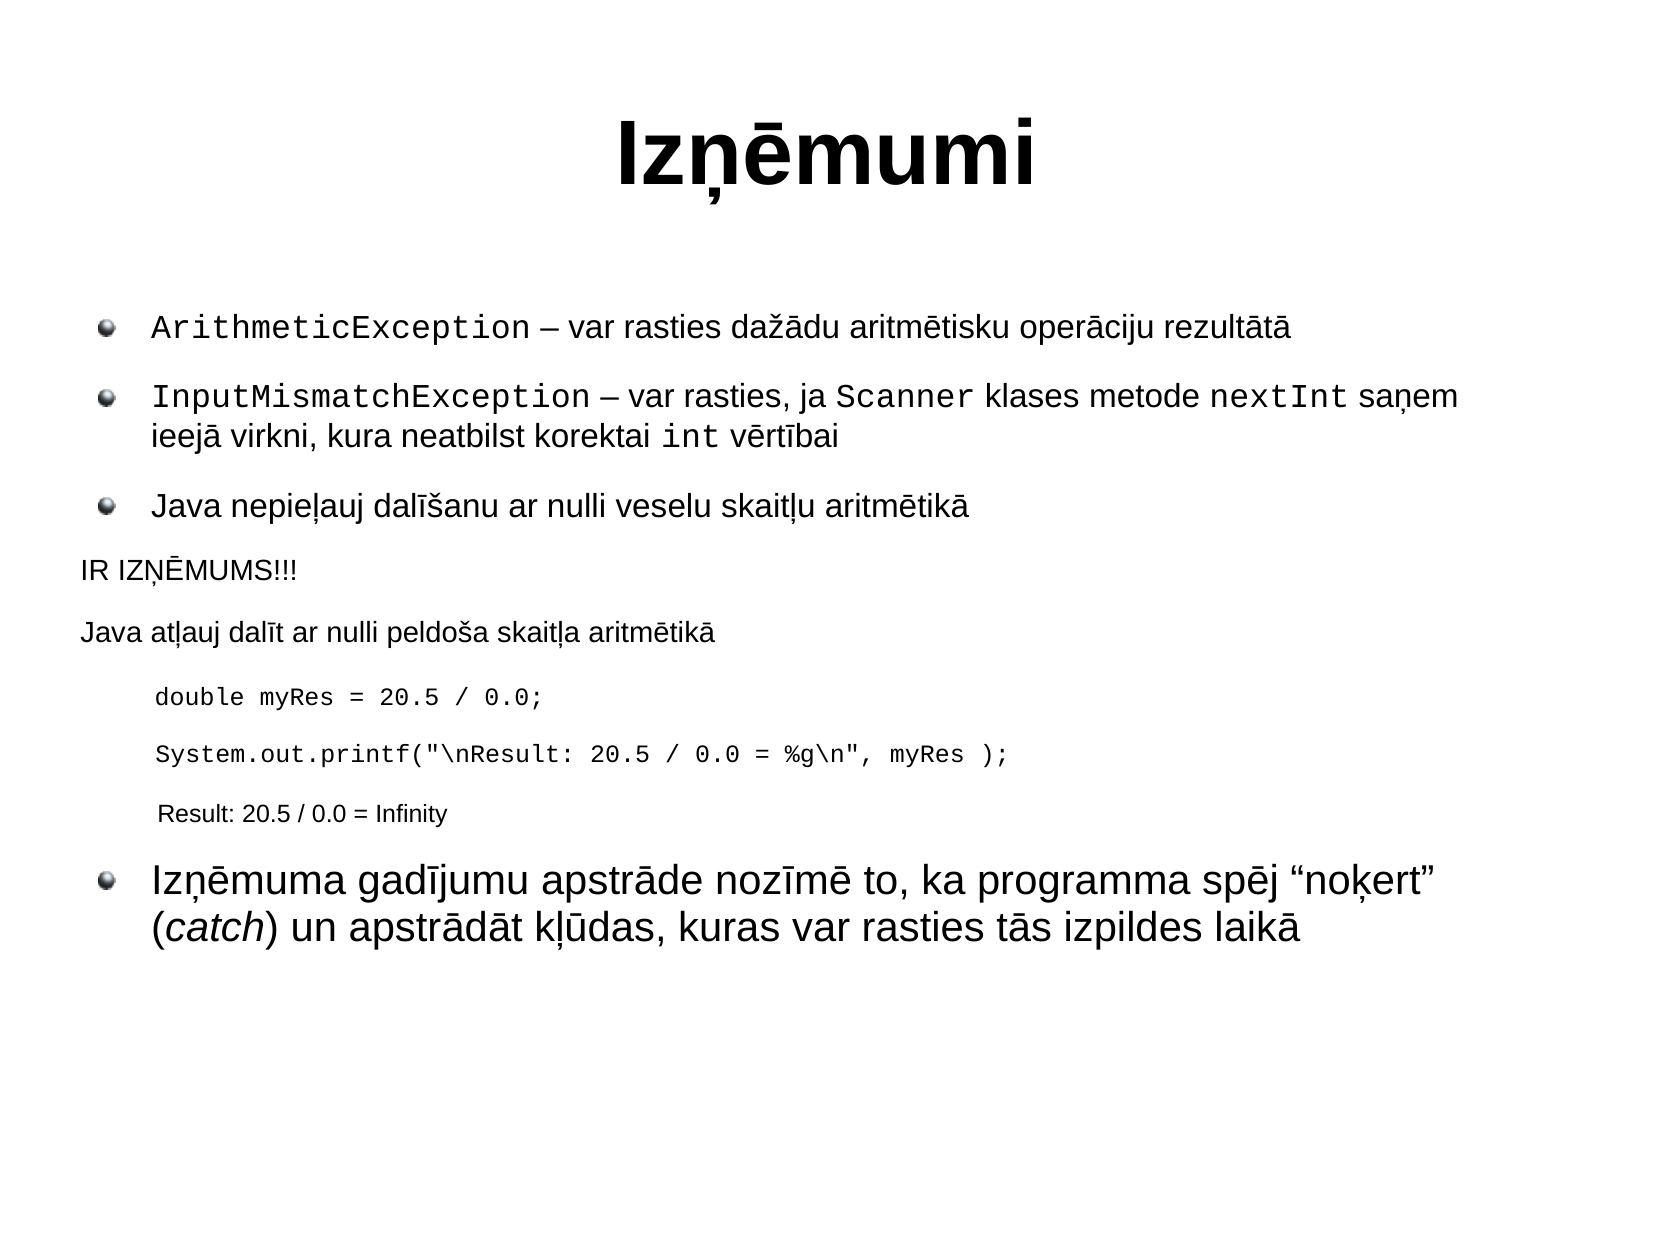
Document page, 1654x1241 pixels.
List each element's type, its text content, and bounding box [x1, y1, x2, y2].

title Izņēmumi [82, 49, 1571, 257]
list ArithmeticException – var rasties dažādu aritmētisku operāciju rezultātā InputMismatchException – var rasties, ja Scanner klases metode nextInt saņem ieejā virkni, kura neatbilst korektai int vērtībai Java nepieļauj dalīšanu ar nulli veselu skaitļu aritmētikā IR IZŅĒMUMS!!! Java atļauj dalīt ar nulli peldoša skaitļa aritmētikā double myRes = 20.5 / 0.0; System.out.printf("\nResult: 20.5 / 0.0 = %g\n", myRes ); Result: 20.5 / 0.0 = Infinity Izņēmuma gadījumu apstrāde nozīmē to, ka programma spēj “noķert” (catch) un apstrādāt kļūdas, kuras var rasties tās izpildes laikā [80, 308, 1536, 1028]
